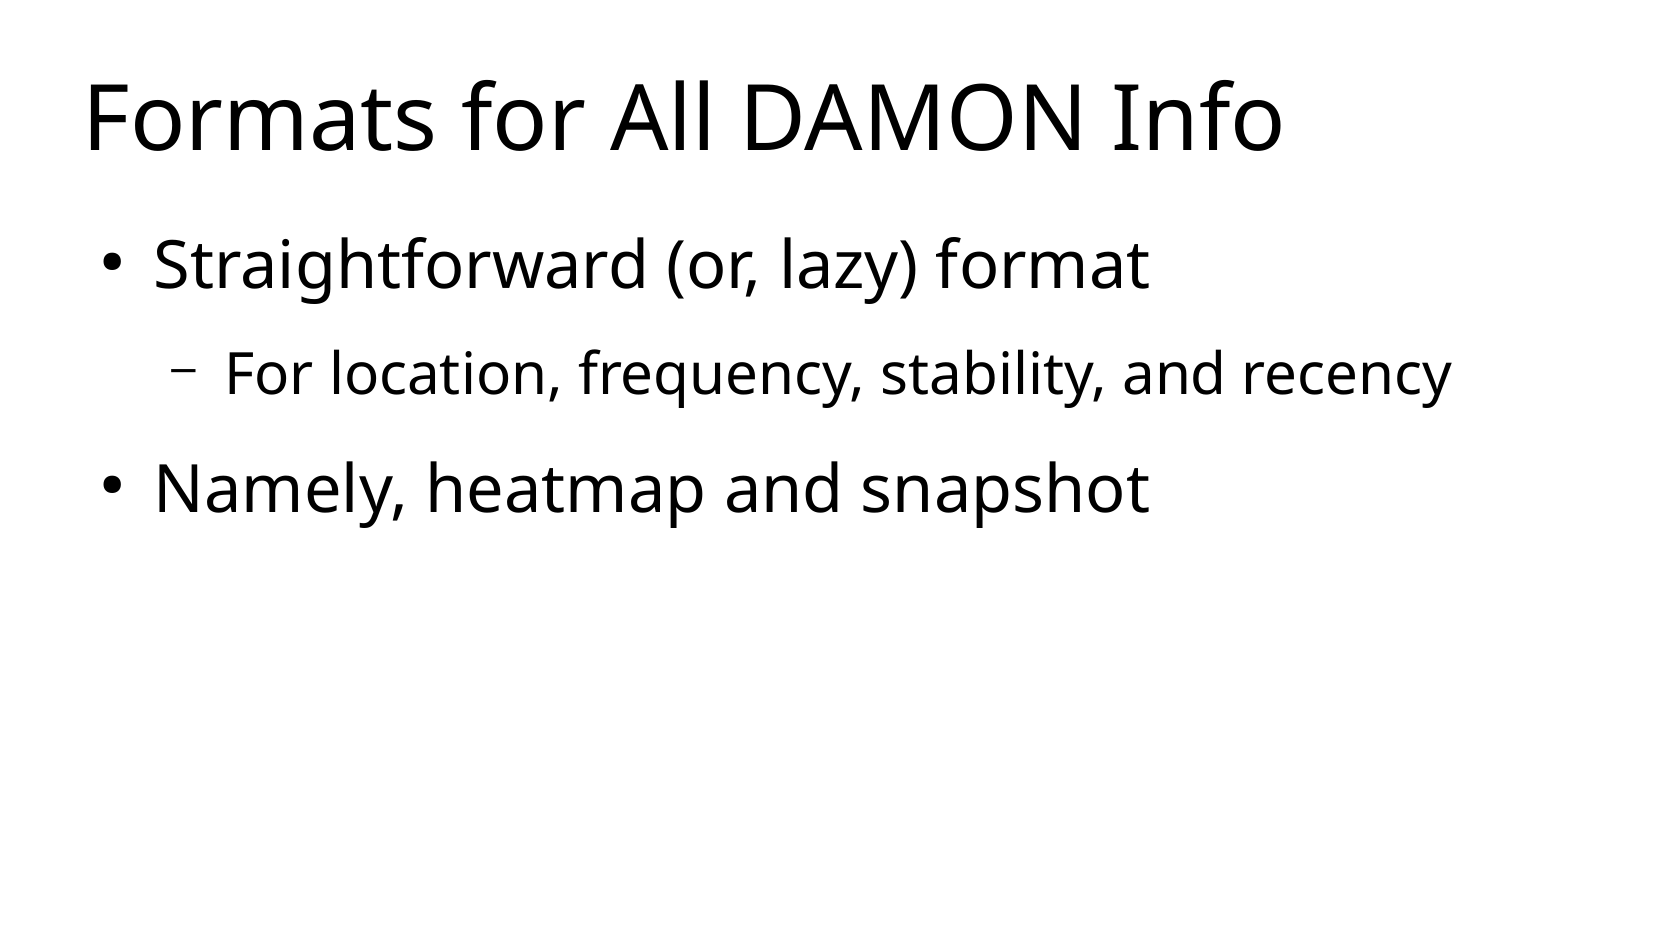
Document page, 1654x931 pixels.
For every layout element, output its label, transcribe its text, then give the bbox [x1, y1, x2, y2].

title Formats for All DAMON Info [82, 37, 1571, 193]
list Straightforward (or, lazy) format For location, frequency, stability, and recency Namely, heatmap and snapshot [82, 217, 1571, 758]
